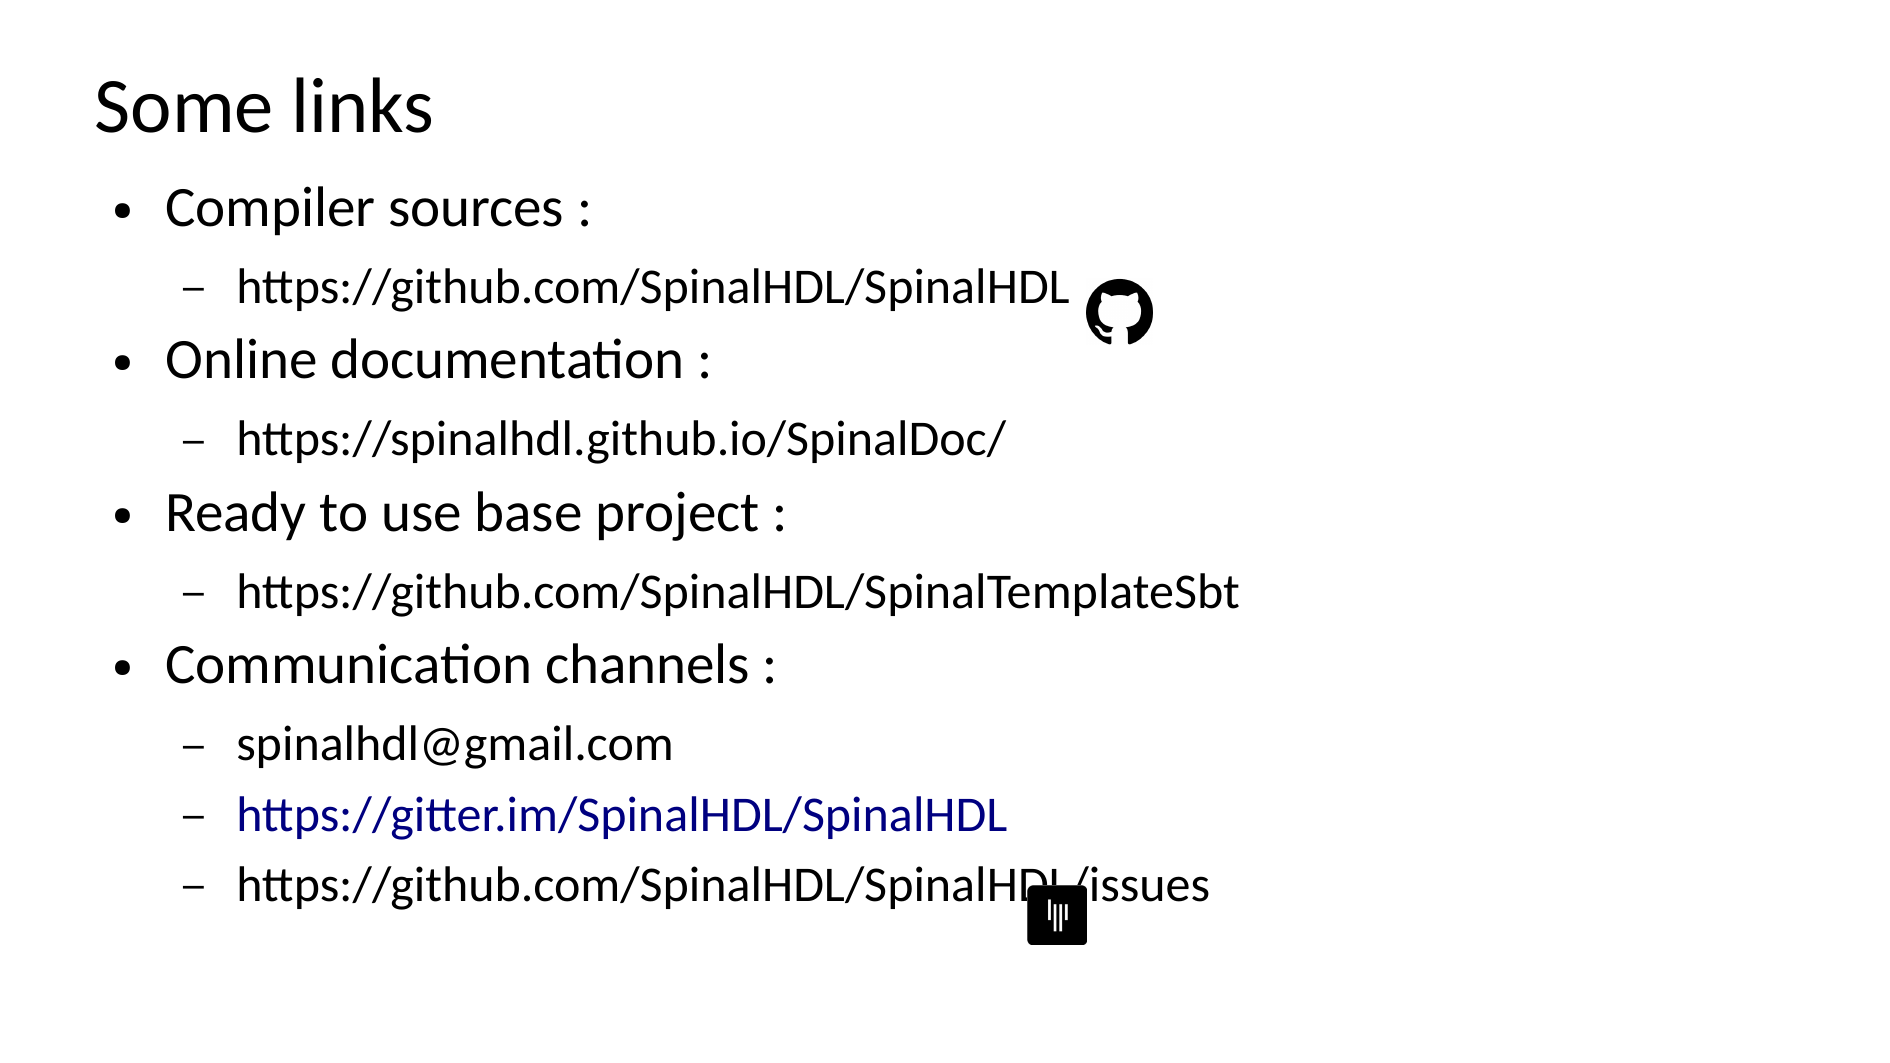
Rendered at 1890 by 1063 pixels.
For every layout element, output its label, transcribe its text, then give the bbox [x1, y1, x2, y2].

list Compiler sources : https://github.com/SpinalHDL/SpinalHDL Online documentation : https://spinalhdl.github.io/SpinalDoc/ Ready to use base project : https://github.com/SpinalHDL/SpinalTemplateSbt Communication channels : spinalhdl@gmail.com https://gitter.im/SpinalHDL/SpinalHDL https://github.com/SpinalHDL/SpinalHDL/issues [94, 183, 1796, 1030]
picture [1027, 885, 1087, 945]
picture [1086, 278, 1153, 345]
title Some links [94, 24, 1796, 183]
